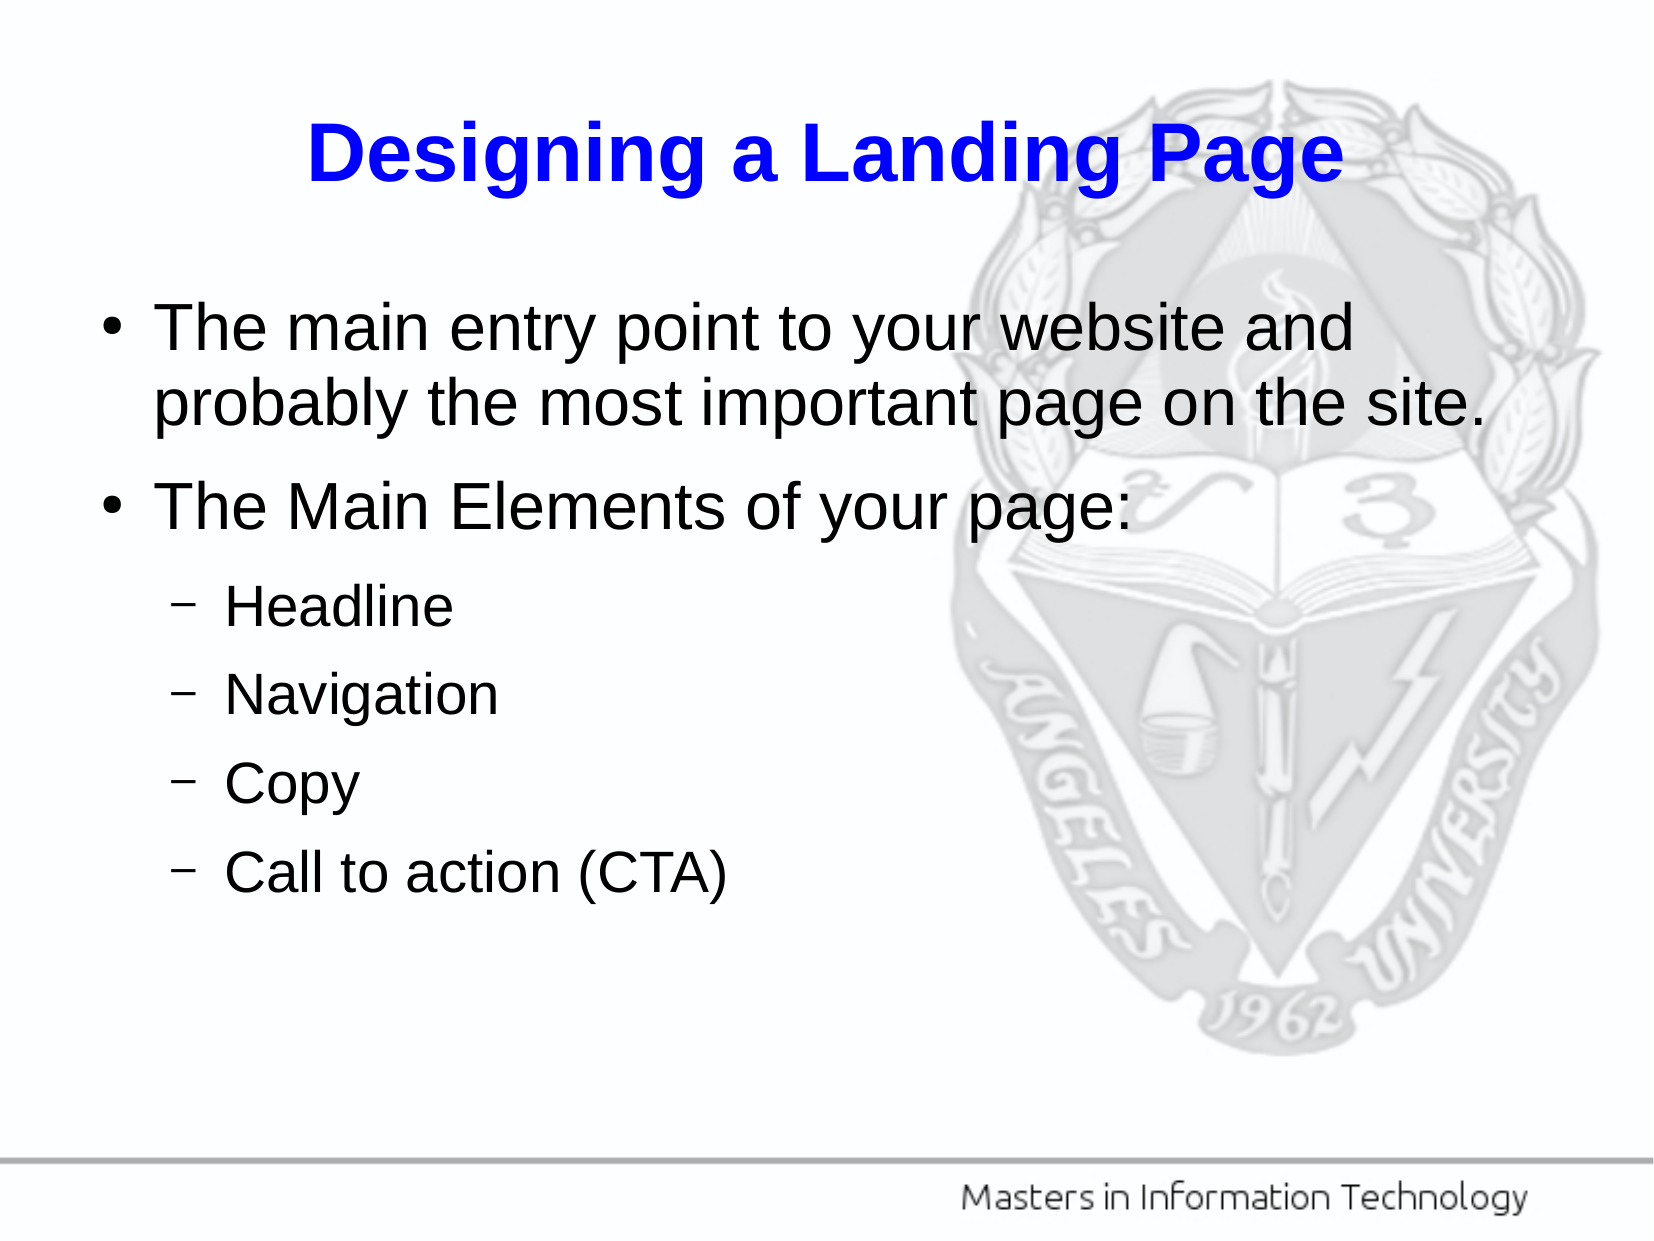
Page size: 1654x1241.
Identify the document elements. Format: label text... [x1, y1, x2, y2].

picture [0, 0, 1654, 1241]
list The main entry point to your website and probably the most important page on the site. The Main Elements of your page: Headline Navigation Copy Call to action (CTA) [82, 290, 1571, 1010]
title Designing a Landing Page [82, 49, 1571, 257]
